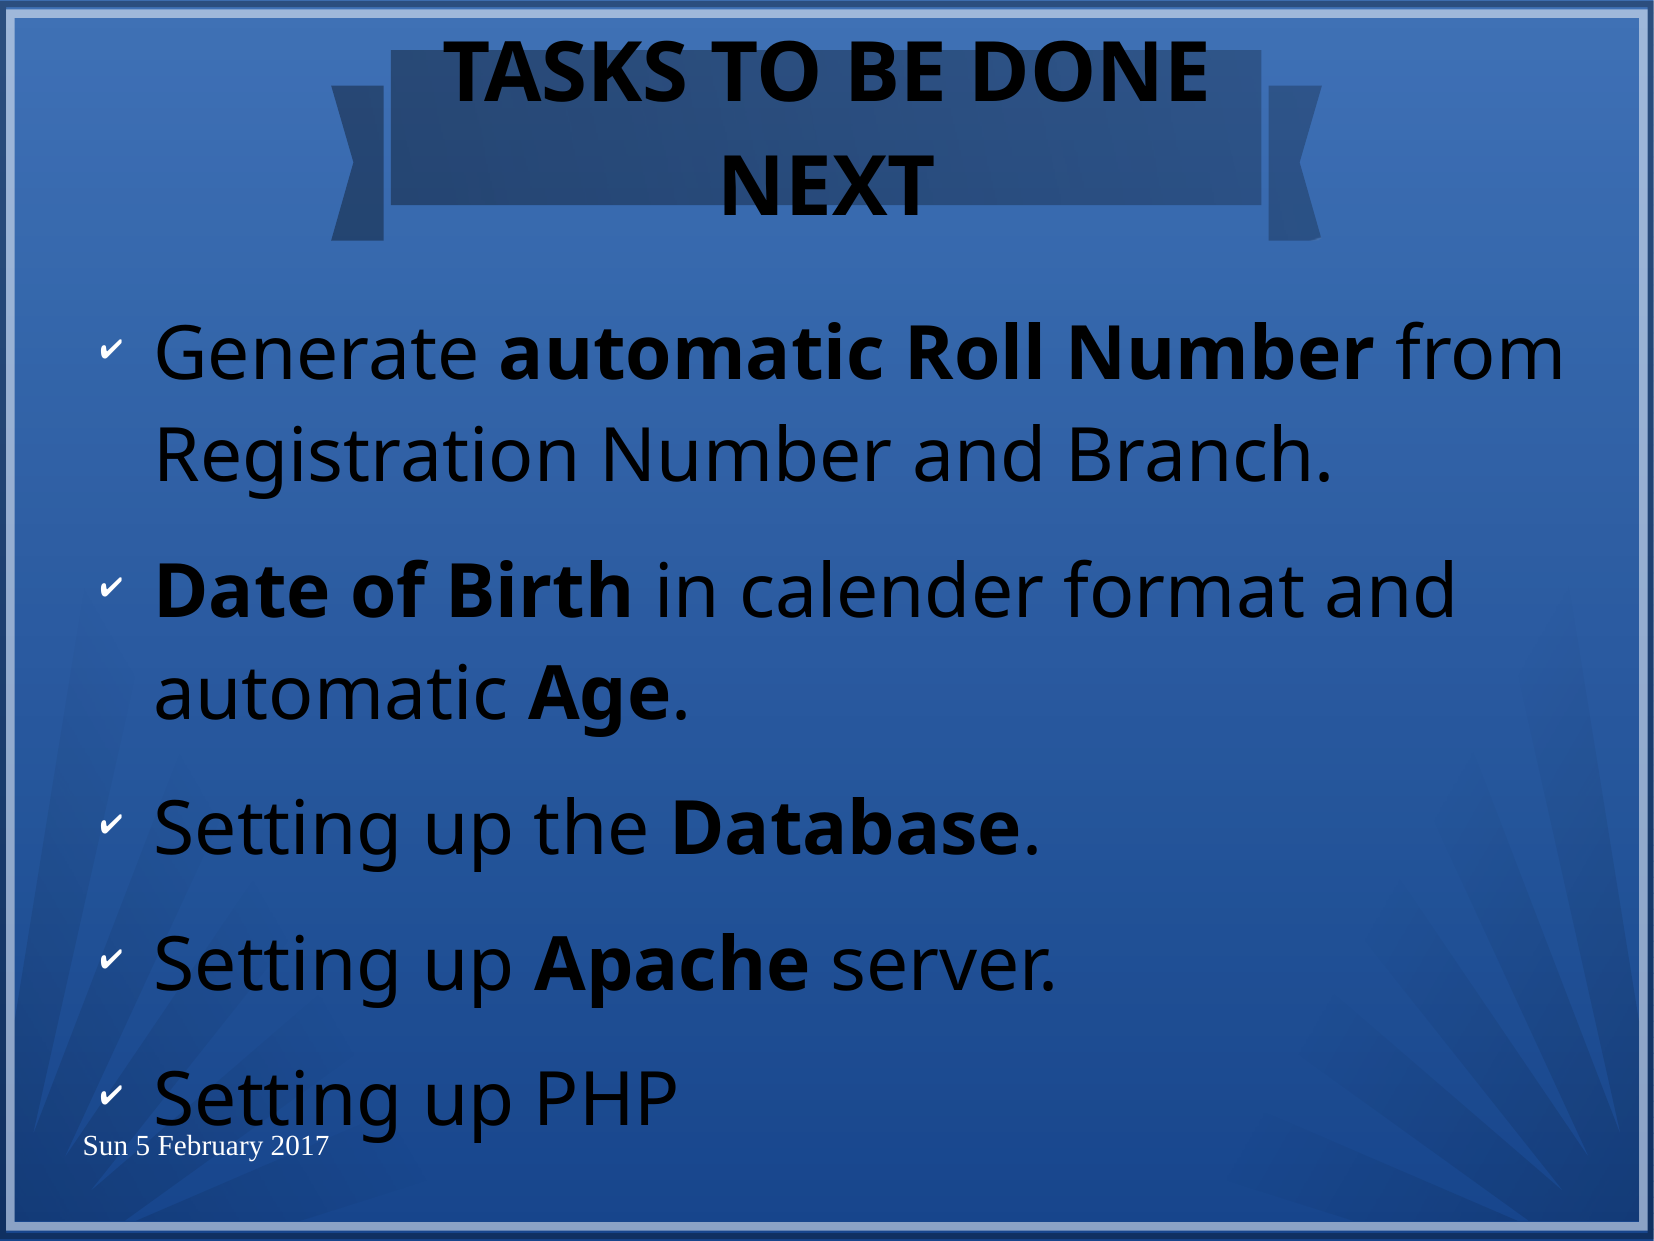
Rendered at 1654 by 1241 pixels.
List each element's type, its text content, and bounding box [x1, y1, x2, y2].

list Generate automatic Roll Number from Registration Number and Branch. Date of Birth in calender format and automatic Age. Setting up the Database. Setting up Apache server. Setting up PHP [82, 299, 1571, 1241]
title TASKS TO BE DONE NEXT [389, 0, 1264, 278]
